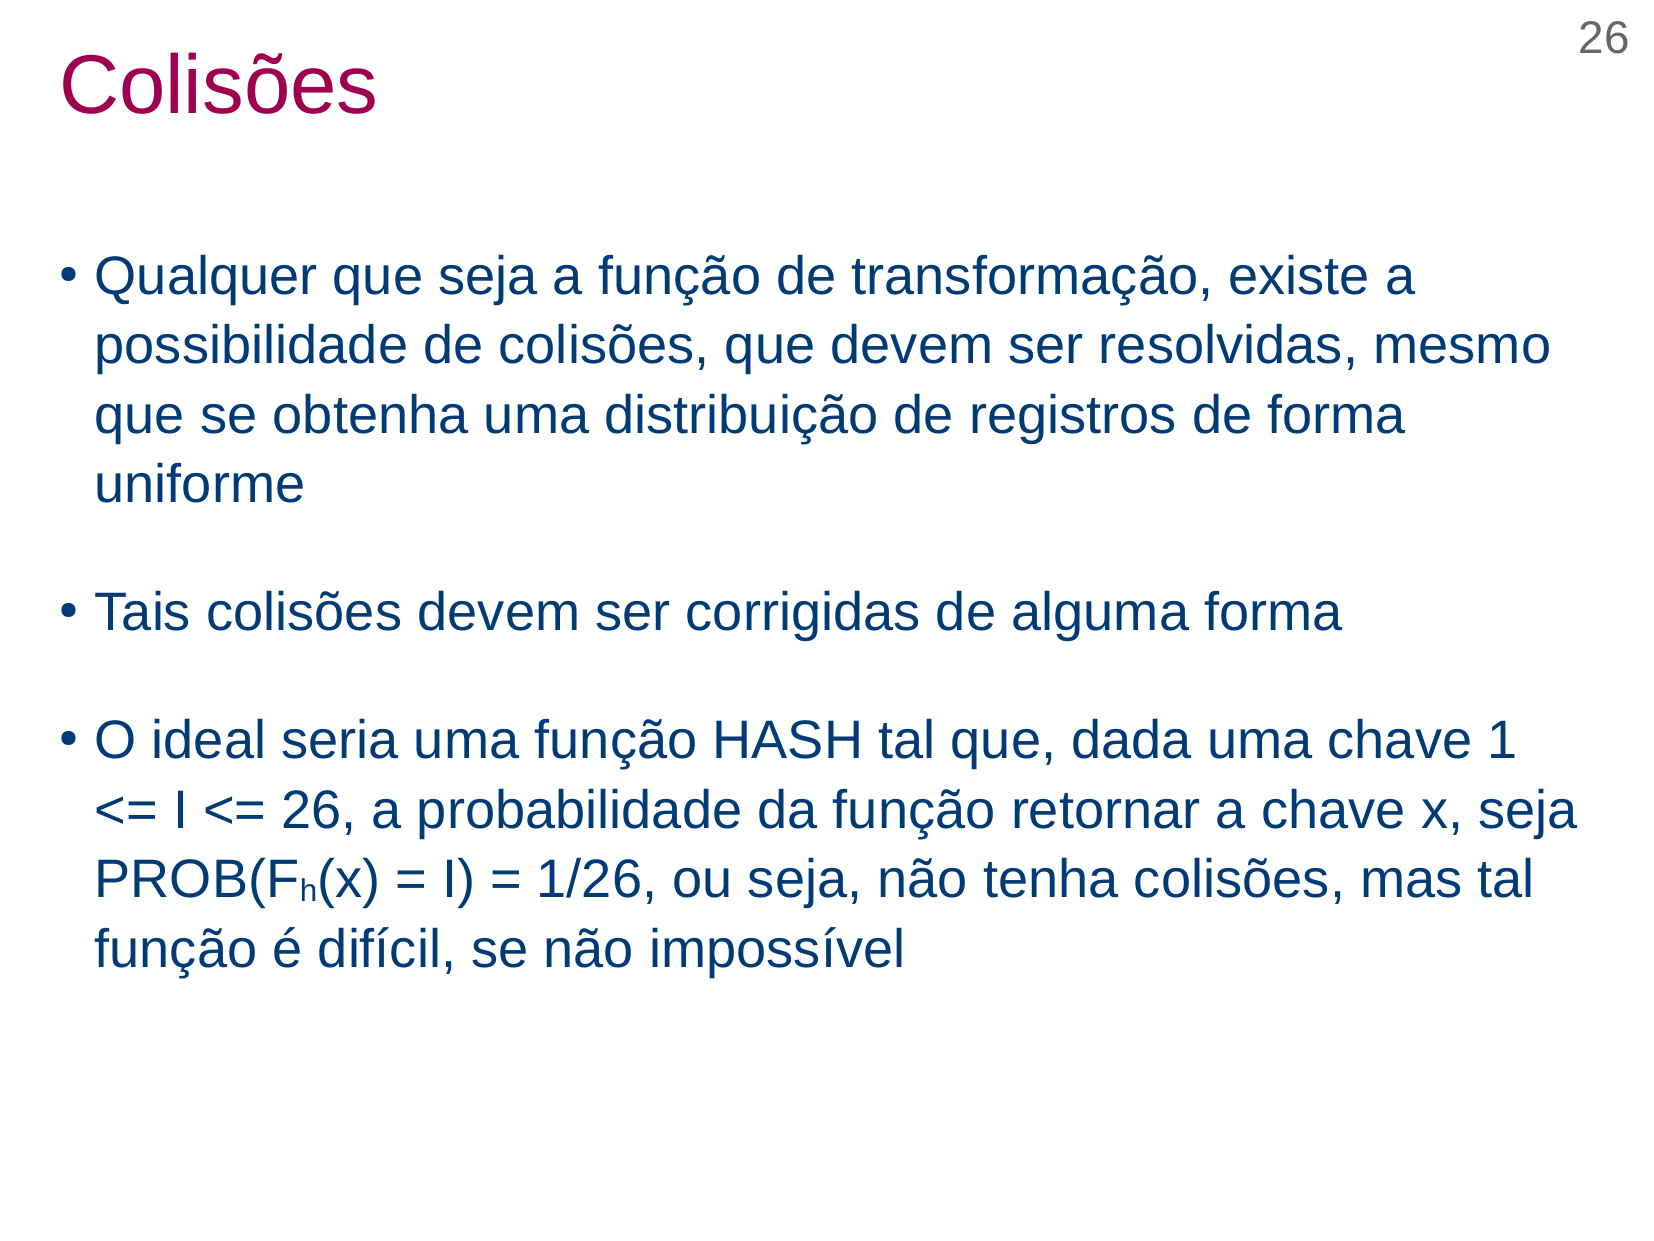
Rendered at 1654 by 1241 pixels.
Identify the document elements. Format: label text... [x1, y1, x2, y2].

title Colisões [59, 29, 1595, 148]
list Qualquer que seja a função de transformação, existe a possibilidade de colisões, que devem ser resolvidas, mesmo que se obtenha uma distribuição de registros de forma uniforme Tais colisões devem ser corrigidas de alguma forma O ideal seria uma função HASH tal que, dada uma chave 1 <= I <= 26, a probabilidade da função retornar a chave x, seja PROB(Fh(x) = I) = 1/26, ou seja, não tenha colisões, mas tal função é difícil, se não impossível [59, 236, 1595, 1211]
